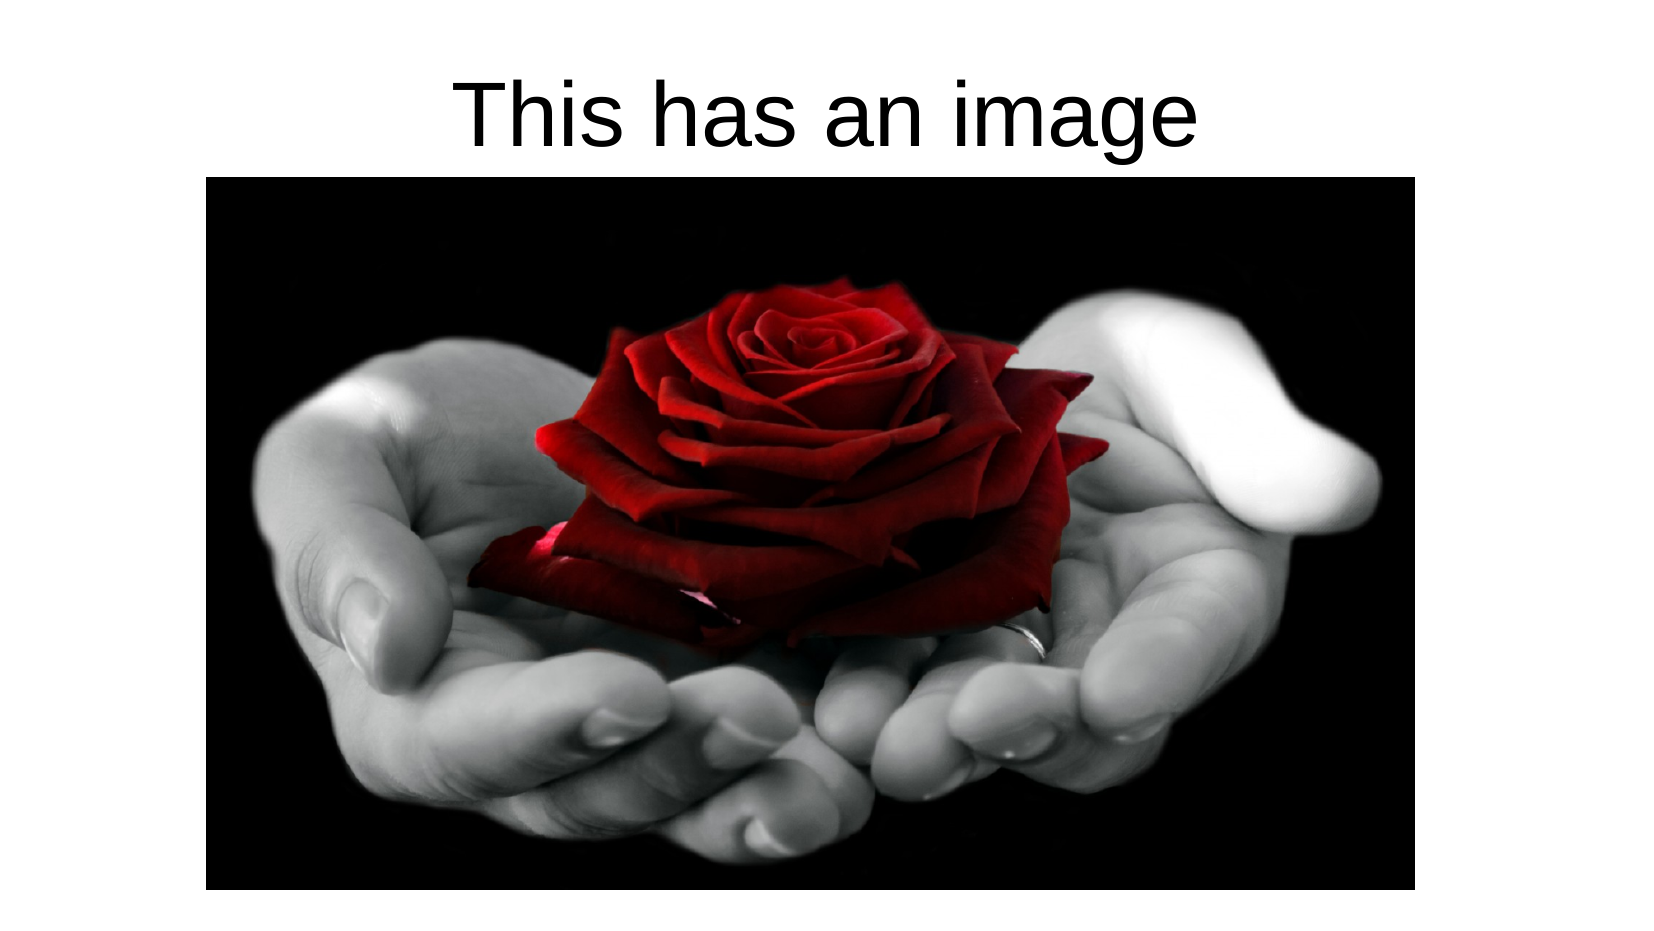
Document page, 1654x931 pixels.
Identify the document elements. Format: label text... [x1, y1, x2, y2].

title This has an image [82, 37, 1571, 193]
picture [206, 177, 1415, 890]
